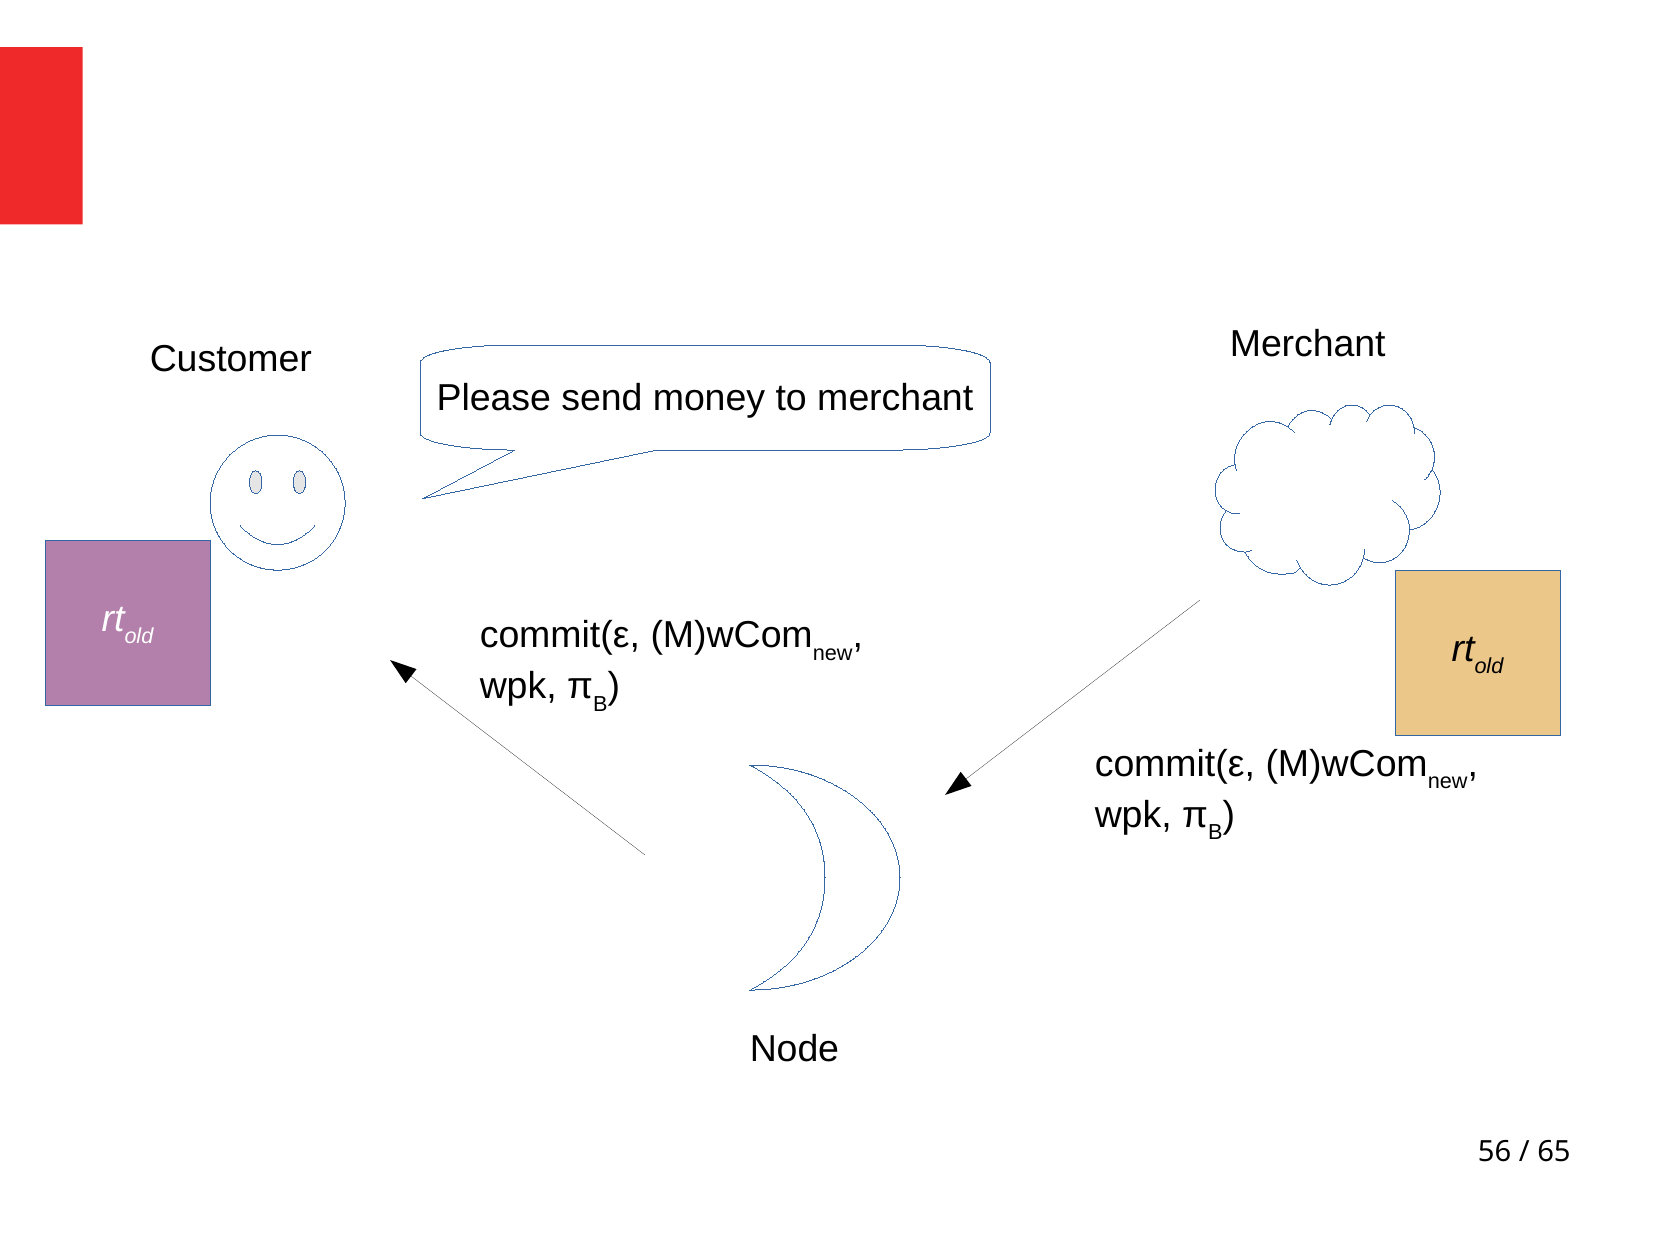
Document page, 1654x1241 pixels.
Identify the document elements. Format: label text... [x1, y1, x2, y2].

text_box Node [735, 1020, 1051, 1077]
text_box Merchant [1215, 315, 1501, 372]
text_box Please send money to merchant [420, 345, 991, 499]
text_box commit(ε, (M)wComnew, wpk, πB) [465, 606, 961, 723]
text_box rtold [45, 540, 211, 706]
text_box rtold [1395, 570, 1561, 736]
text_box Customer [135, 330, 406, 387]
text_box [749, 765, 901, 991]
text_box [1215, 405, 1441, 586]
text_box [210, 435, 346, 571]
text_box commit(ε, (M)wComnew, wpk, πB) [1080, 735, 1576, 852]
